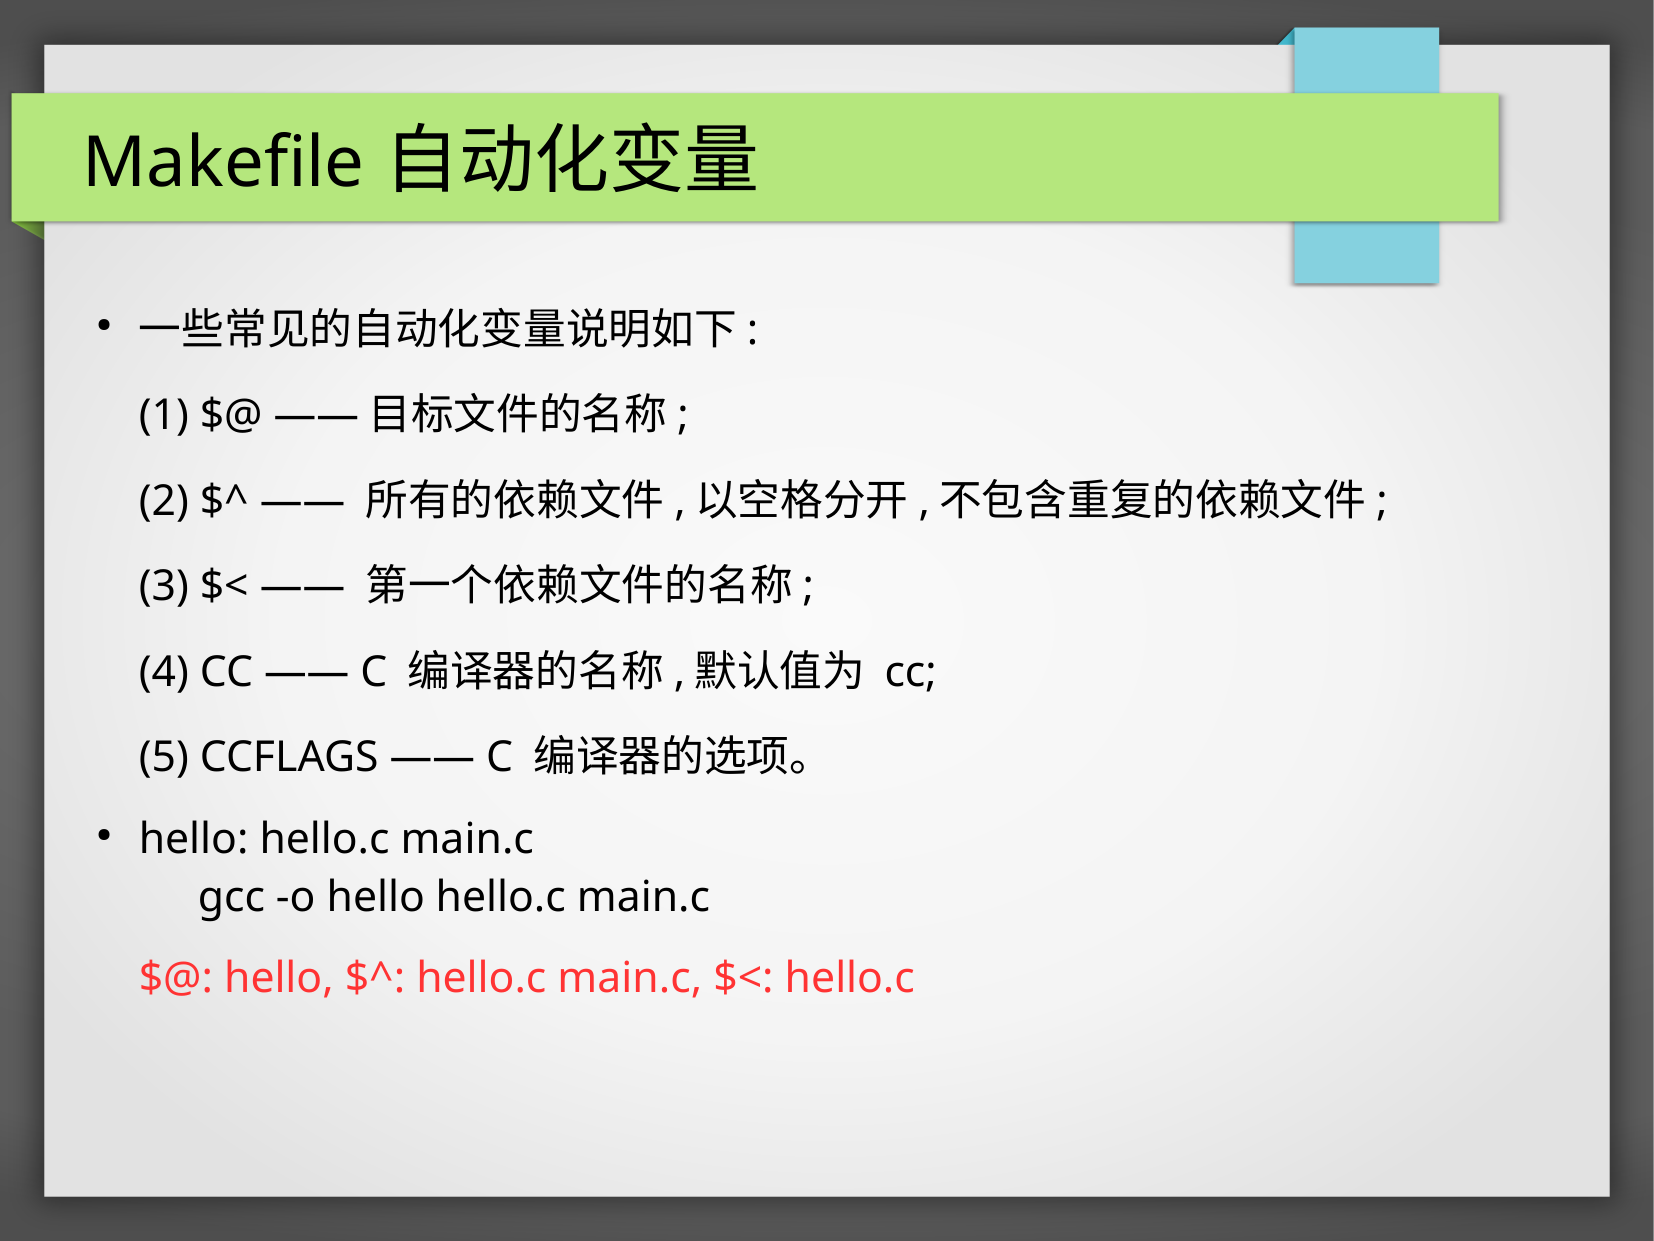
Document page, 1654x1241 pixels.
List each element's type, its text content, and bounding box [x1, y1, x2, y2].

title Makefile自动化变量 [82, 94, 1264, 213]
picture [0, 0, 1654, 1241]
list 一些常见的自动化变量说明如下: (1) $@ ——目标文件的名称; (2) $^ —— 所有的依赖文件,以空格分开,不包含重复的依赖文件; (3) $< —— 第一个依赖文件的名称; (4) CC —— C 编译器的名称,默认值为 cc; (5) CCFLAGS —— C 编译器的选项。 hello: hello.c main.c gcc -o hello hello.c main.c $@: hello, $^: hello.c main.c, $<: hello.c [82, 295, 1571, 1015]
